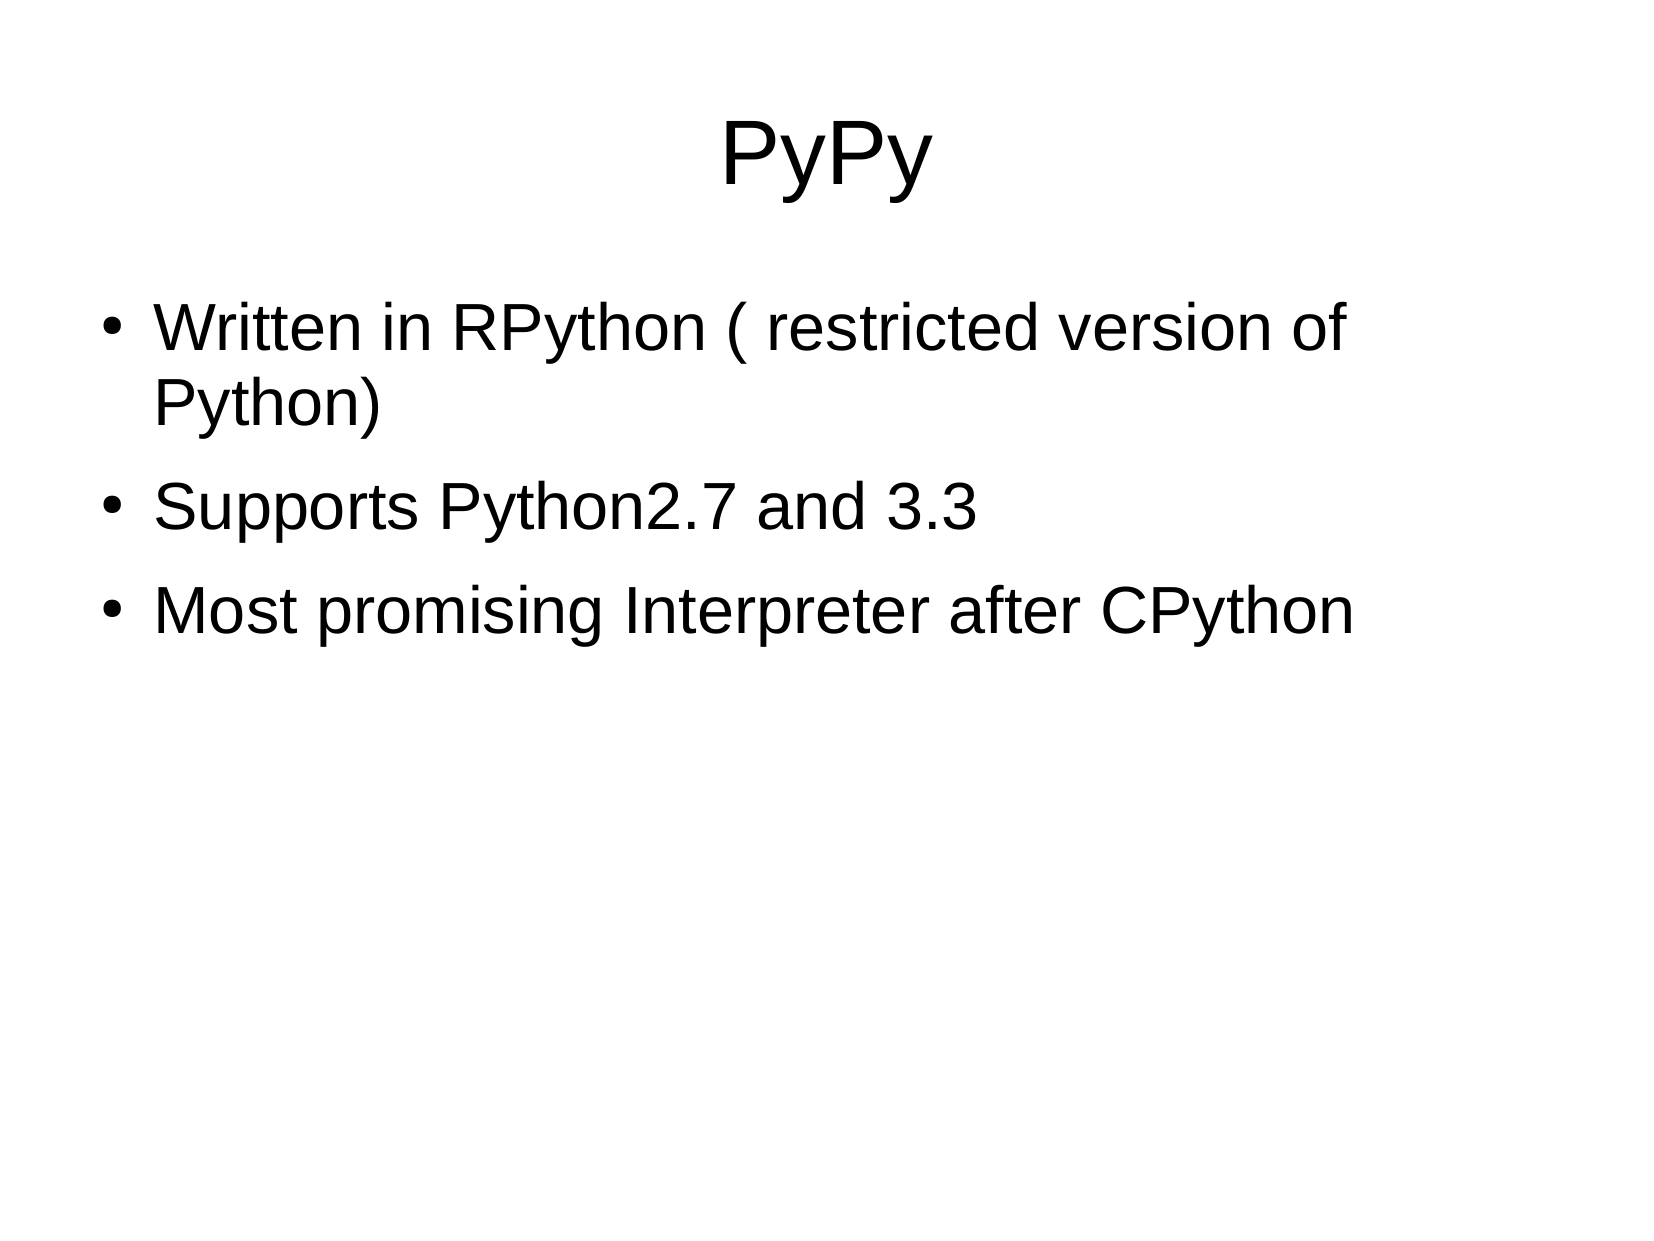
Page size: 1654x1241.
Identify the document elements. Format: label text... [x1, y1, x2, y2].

list Written in RPython ( restricted version of Python) Supports Python2.7 and 3.3 Most promising Interpreter after CPython [82, 290, 1571, 1010]
title PyPy [82, 49, 1571, 257]
